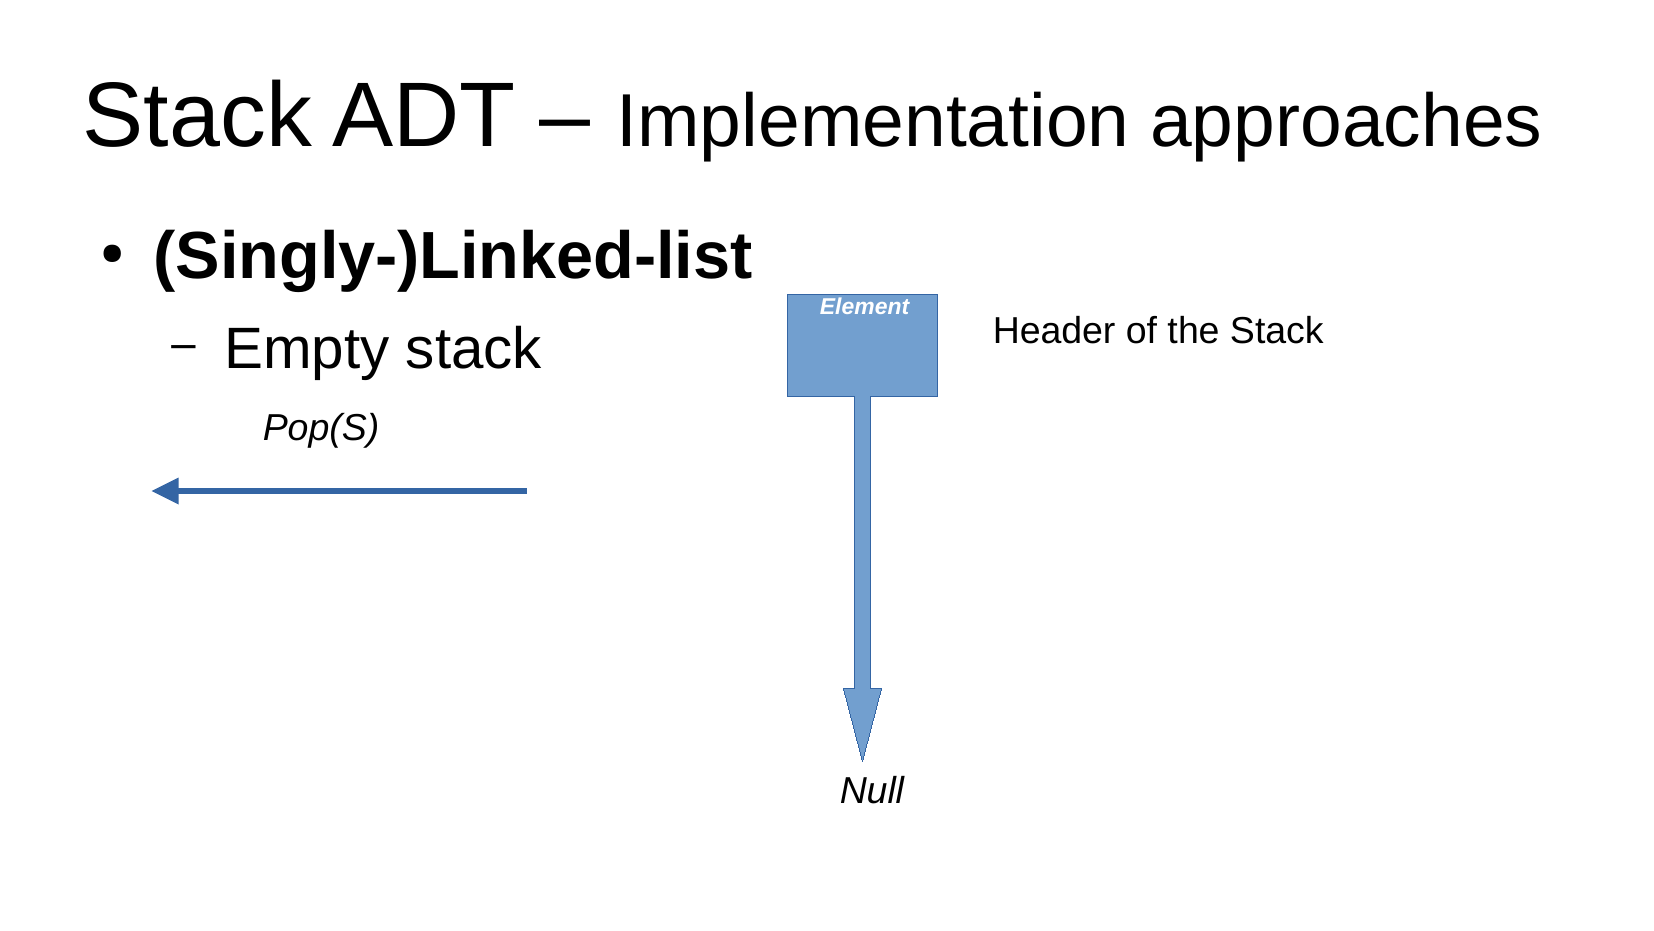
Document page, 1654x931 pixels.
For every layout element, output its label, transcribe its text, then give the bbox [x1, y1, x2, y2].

text_box Element [805, 286, 956, 327]
text_box [787, 294, 938, 761]
list (Singly-)Linked-list Empty stack [82, 217, 1571, 758]
text_box Null [825, 761, 920, 819]
text_box Header of the Stack [978, 301, 1340, 359]
text_box Pop(S) [248, 398, 395, 456]
title Stack ADT – Implementation approaches [82, 37, 1571, 193]
